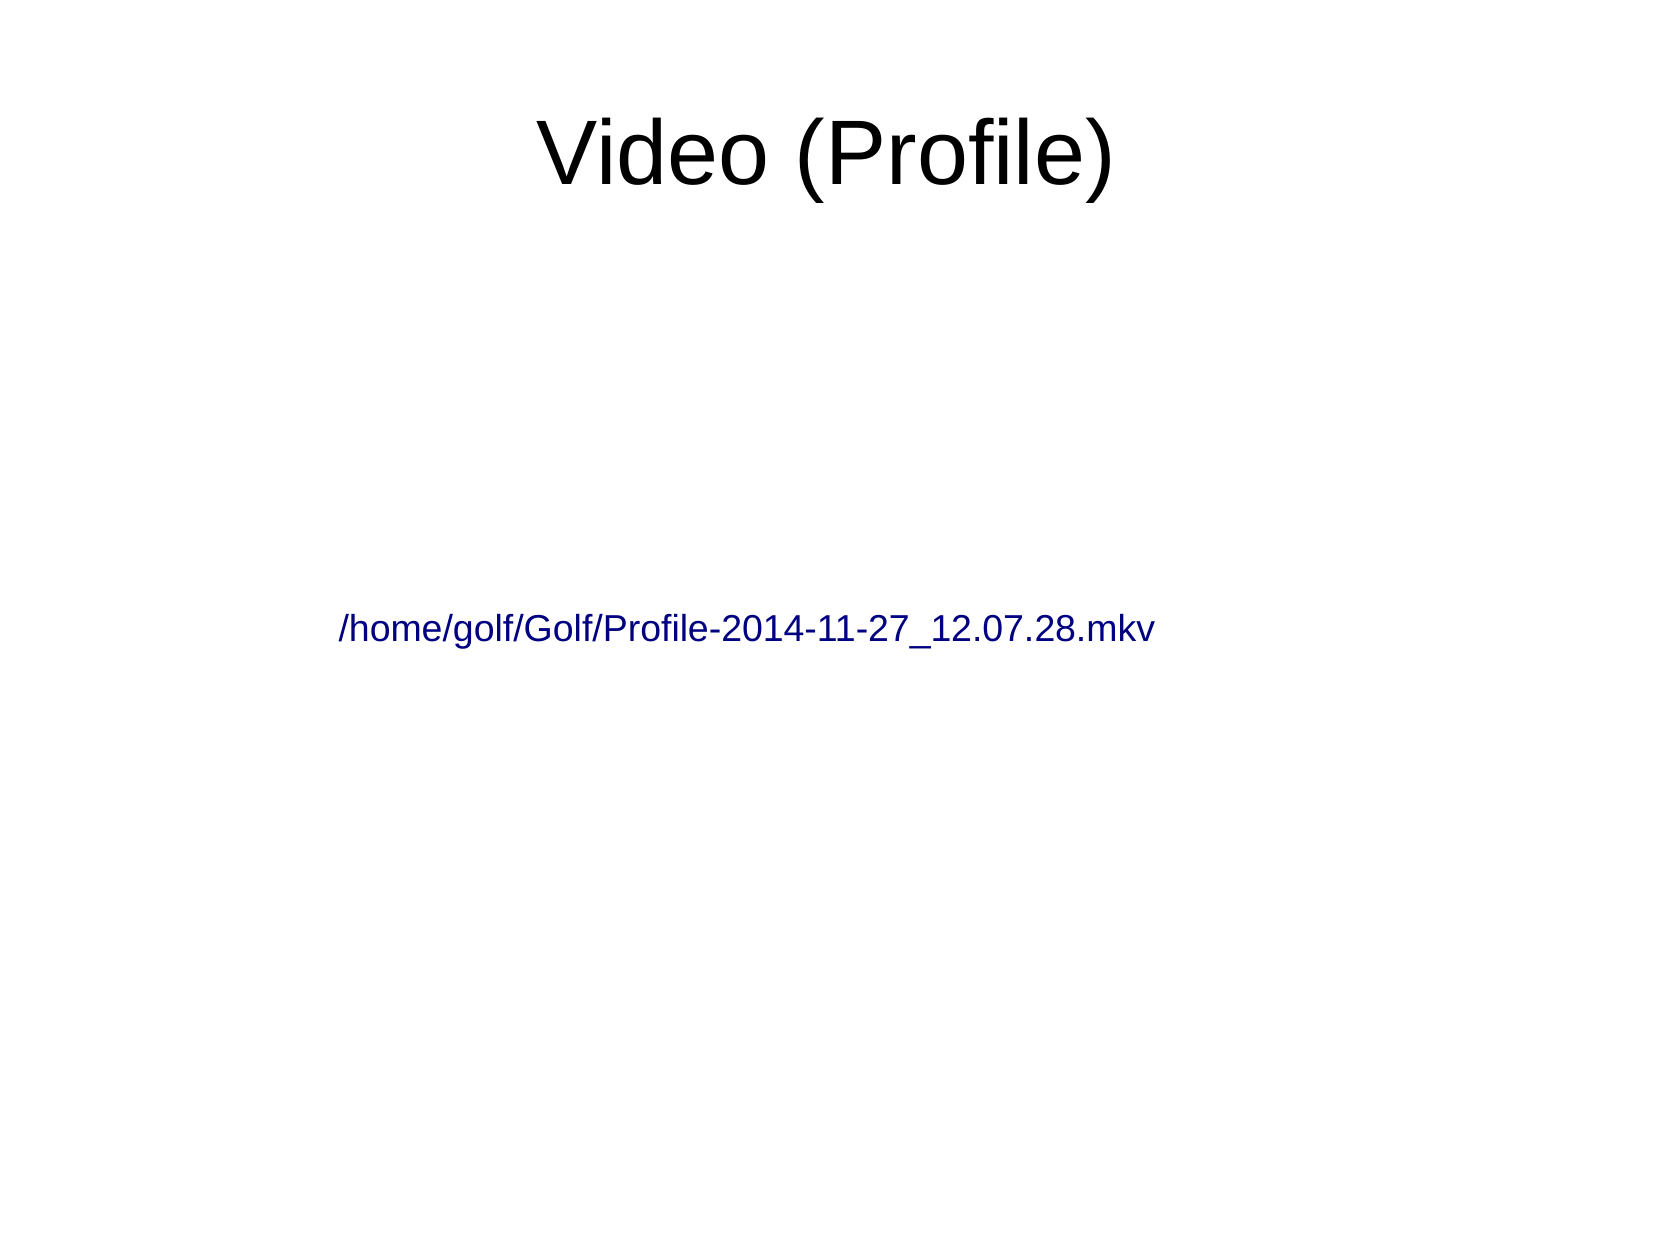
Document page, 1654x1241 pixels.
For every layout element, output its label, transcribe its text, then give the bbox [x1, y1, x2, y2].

text_box /home/golf/Golf/Profile-2014-11-27_12.07.28.mkv [323, 599, 1350, 671]
title Video (Profile) [82, 49, 1571, 257]
